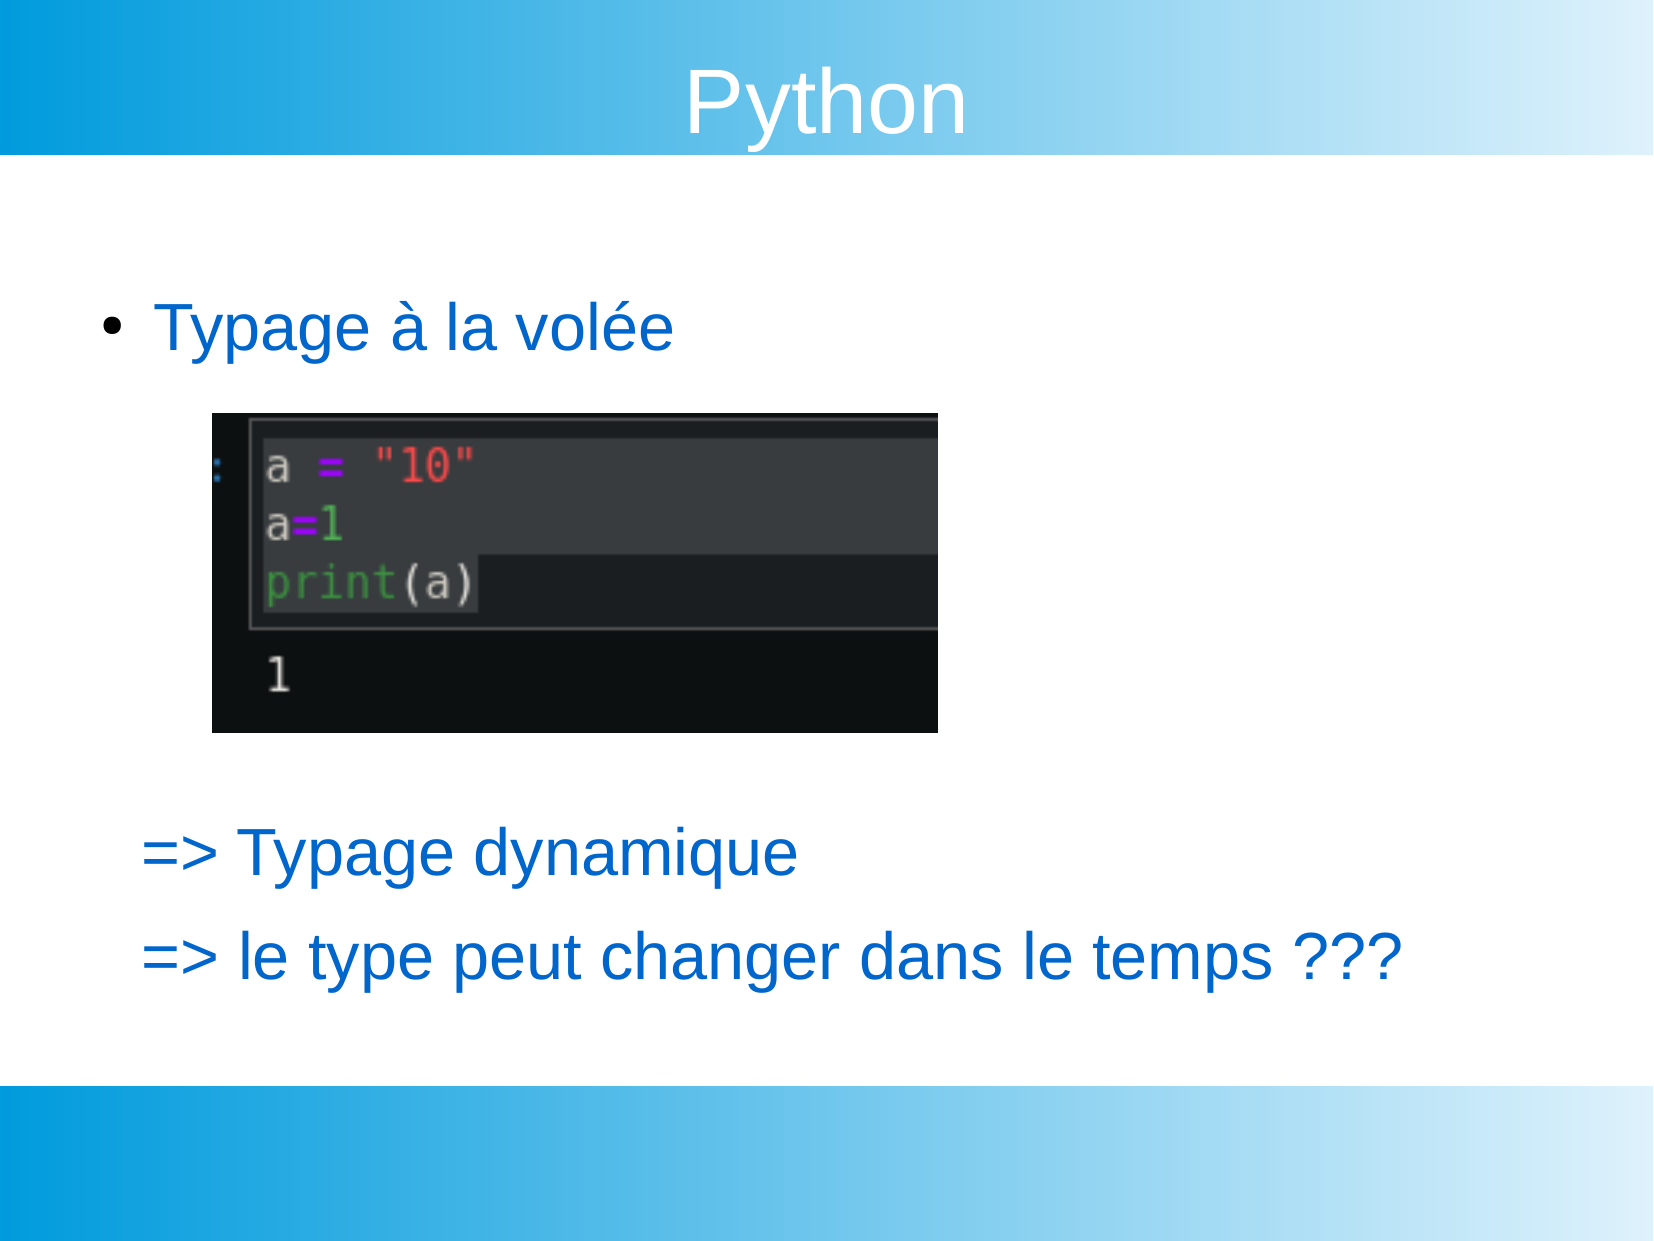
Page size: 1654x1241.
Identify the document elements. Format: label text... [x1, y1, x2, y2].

list Typage à la volée [82, 290, 1571, 768]
list => Typage dynamique => le type peut changer dans le temps ??? [70, 814, 1560, 1040]
title Python [82, 49, 1571, 155]
picture [212, 413, 938, 733]
